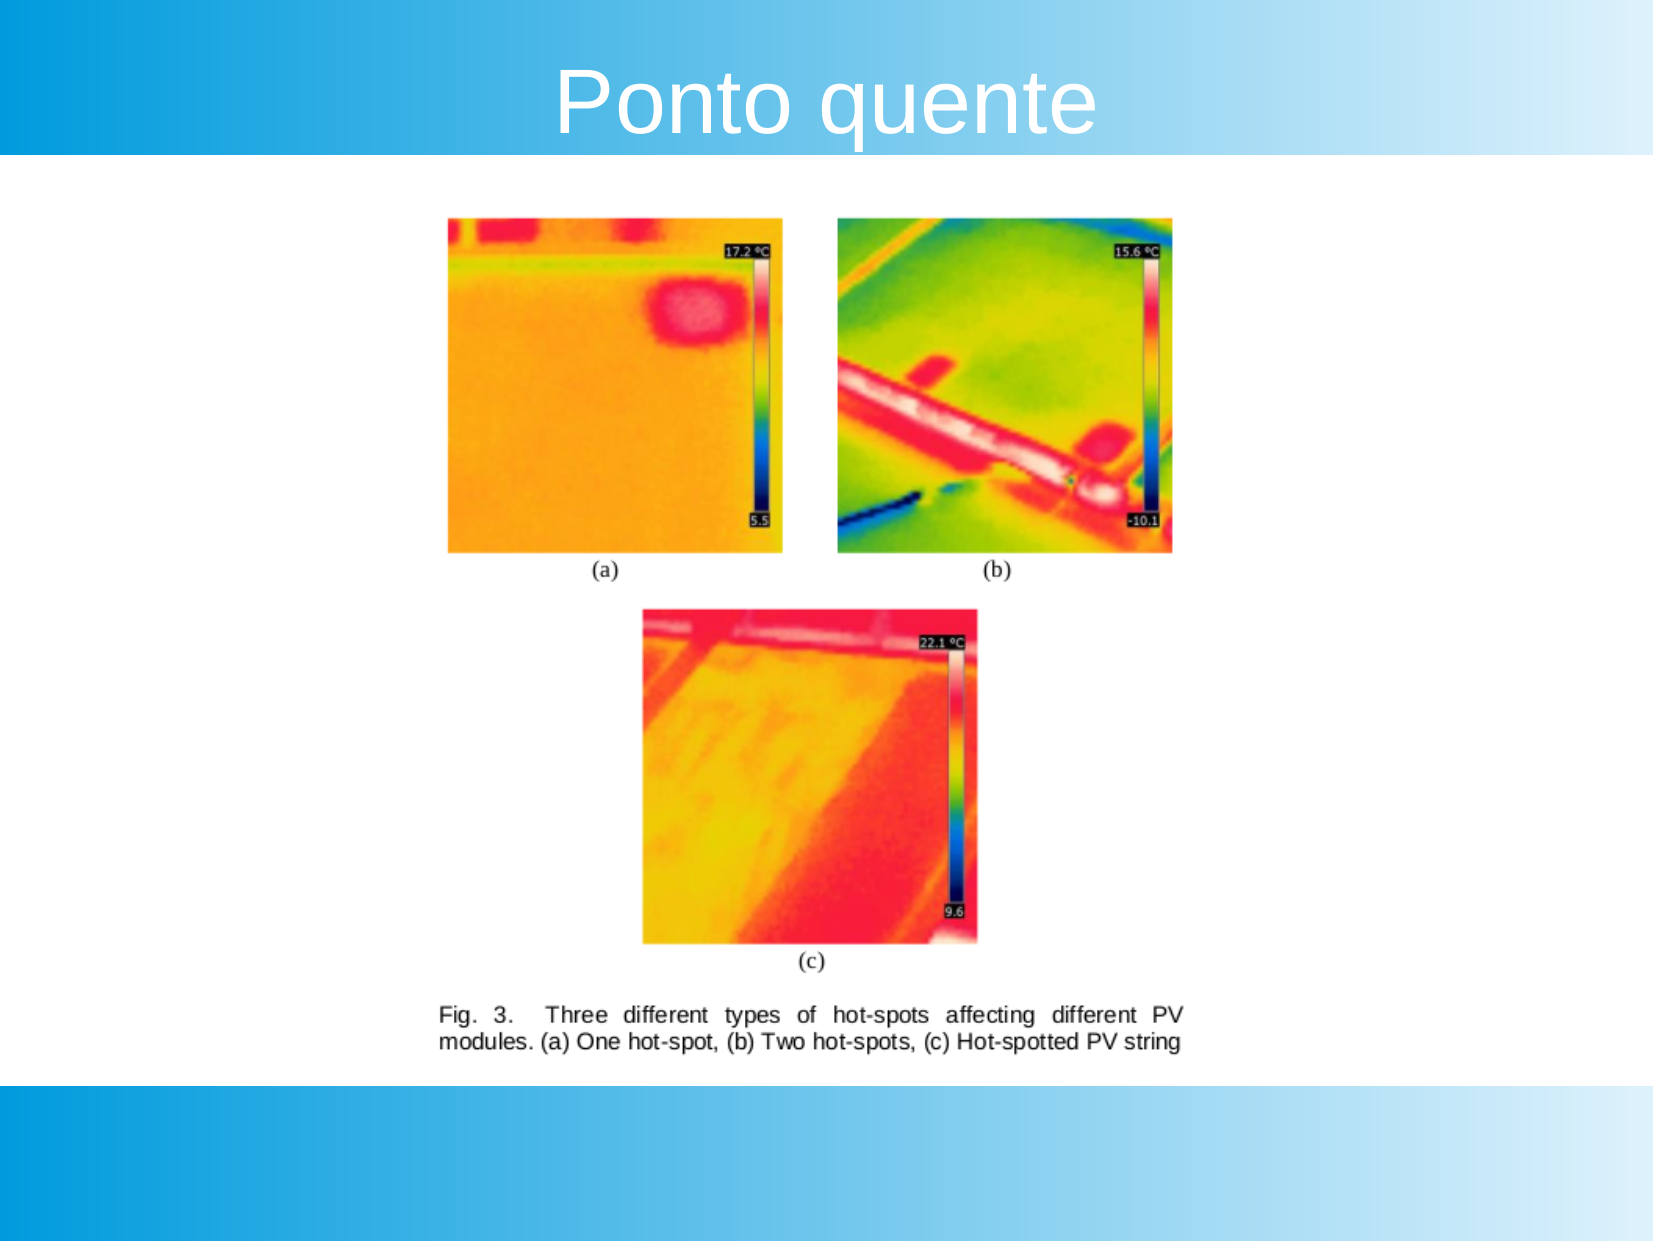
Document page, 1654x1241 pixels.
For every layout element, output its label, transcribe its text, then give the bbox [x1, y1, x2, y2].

picture [417, 200, 1193, 1059]
title Ponto quente [82, 49, 1571, 155]
